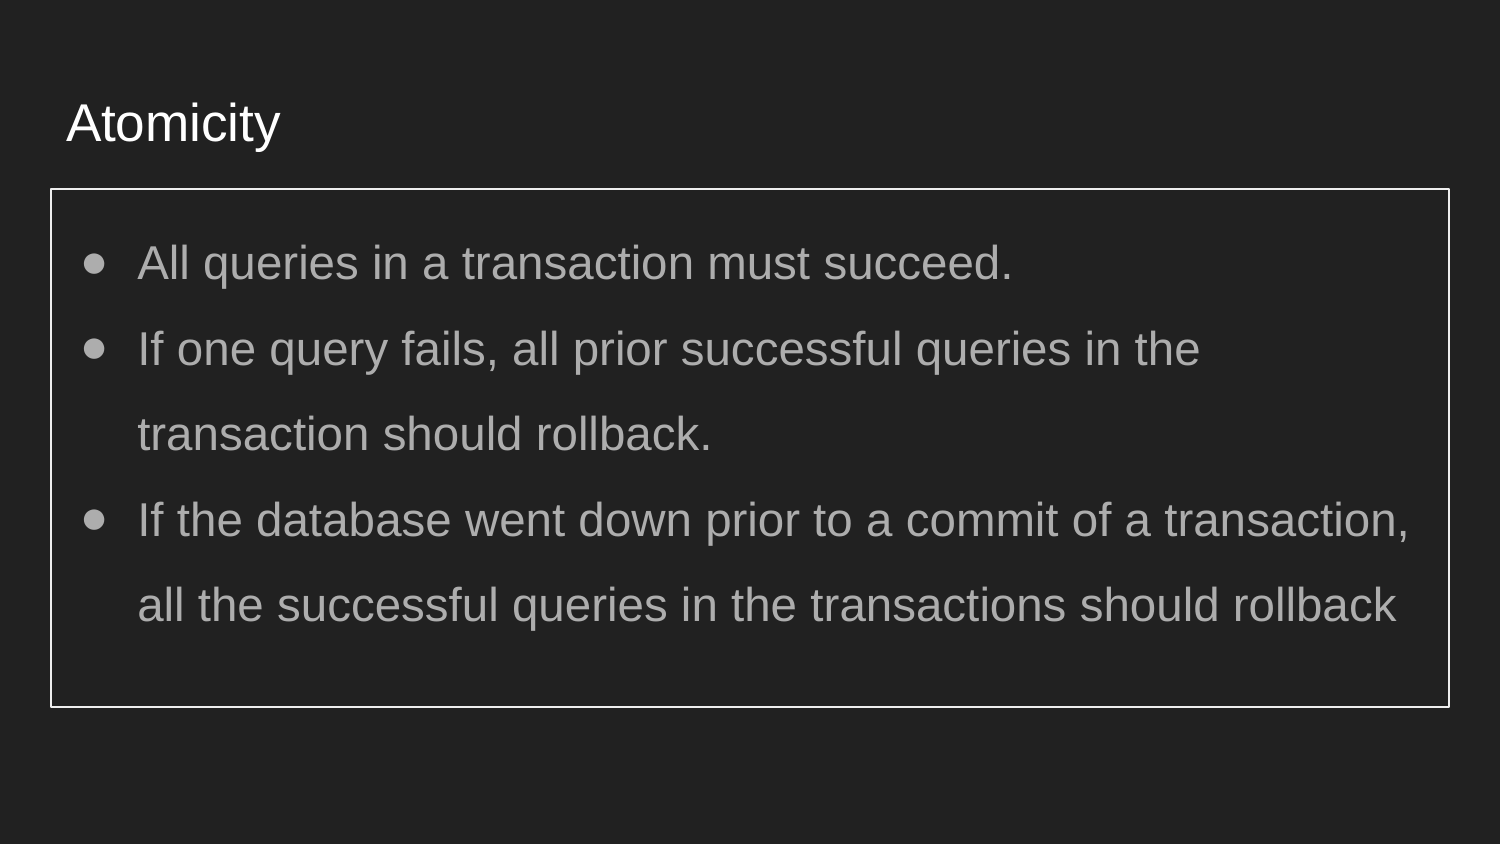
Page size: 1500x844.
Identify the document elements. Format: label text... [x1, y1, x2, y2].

list All queries in a transaction must succeed. If one query fails, all prior successful queries in the transaction should rollback. If the database went down prior to a commit of a transaction, all the successful queries in the transactions should rollback [51, 189, 1449, 708]
title Atomicity [51, 72, 1449, 167]
